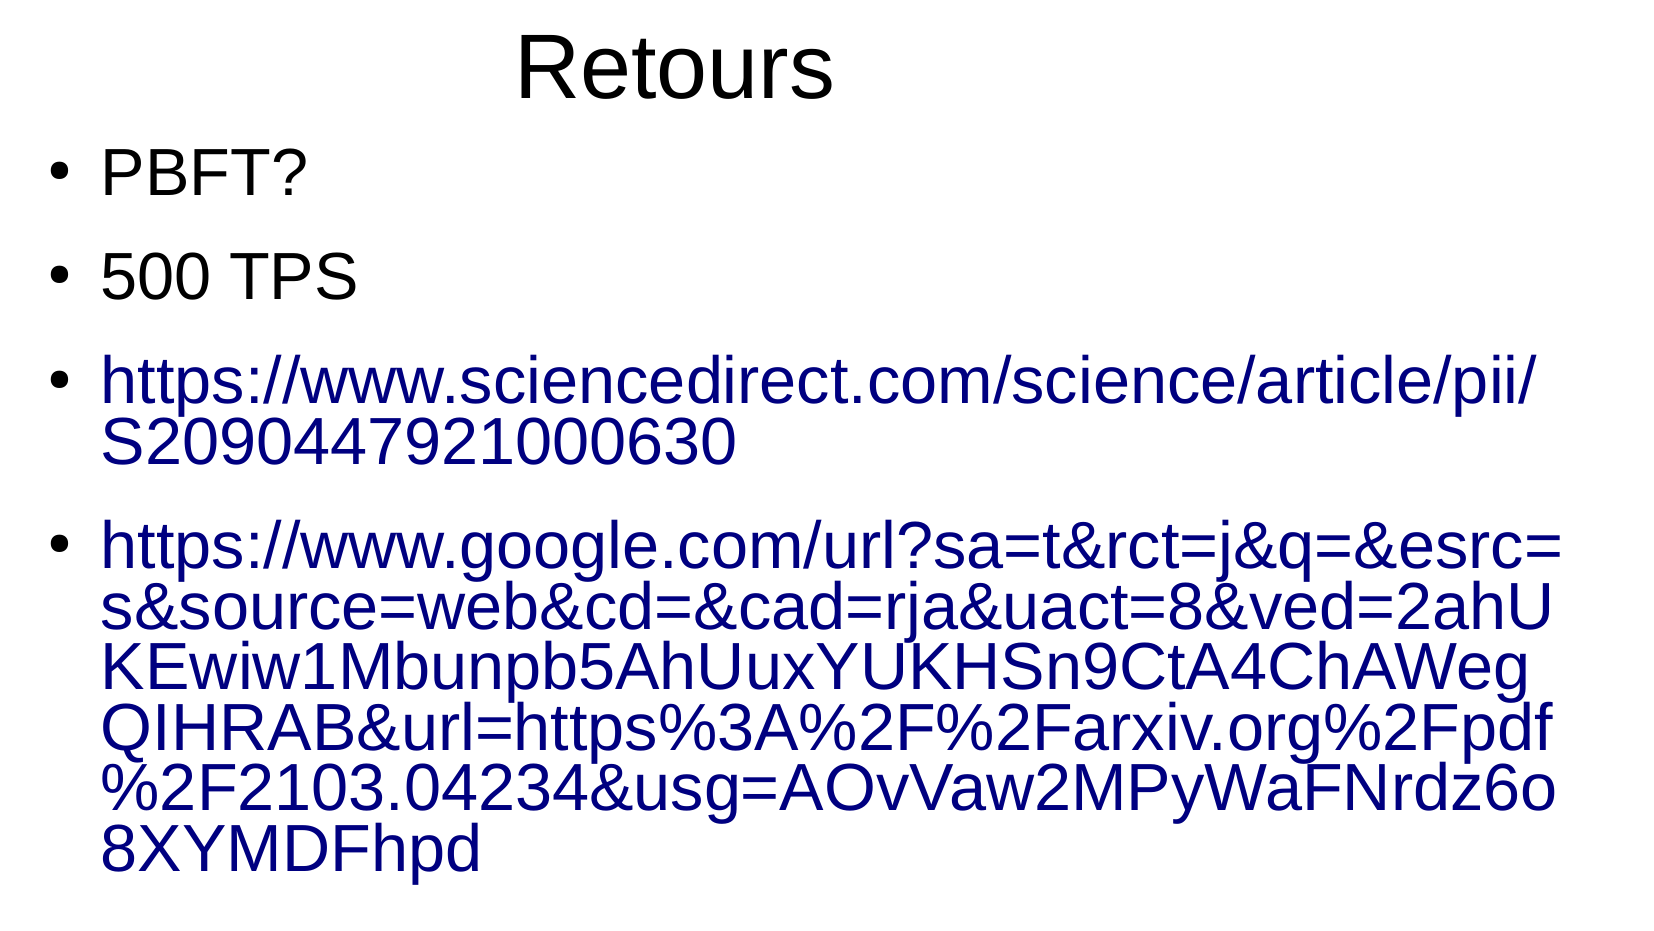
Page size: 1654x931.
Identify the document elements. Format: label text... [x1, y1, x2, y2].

list PBFT? 500 TPS https://www.sciencedirect.com/science/article/pii/S2090447921000630 https://www.google.com/url?sa=t&rct=j&q=&esrc=s&source=web&cd=&cad=rja&uact=8&ved=2ahUKEwiw1Mbunpb5AhUuxYUKHSn9CtA4ChAWegQIHRAB&url=https%3A%2F%2Farxiv.org%2Fpdf%2F2103.04234&usg=AOvVaw2MPyWaFNrdz6o8XYMDFhpd [30, 135, 1571, 758]
title Retours [270, 15, 1081, 118]
